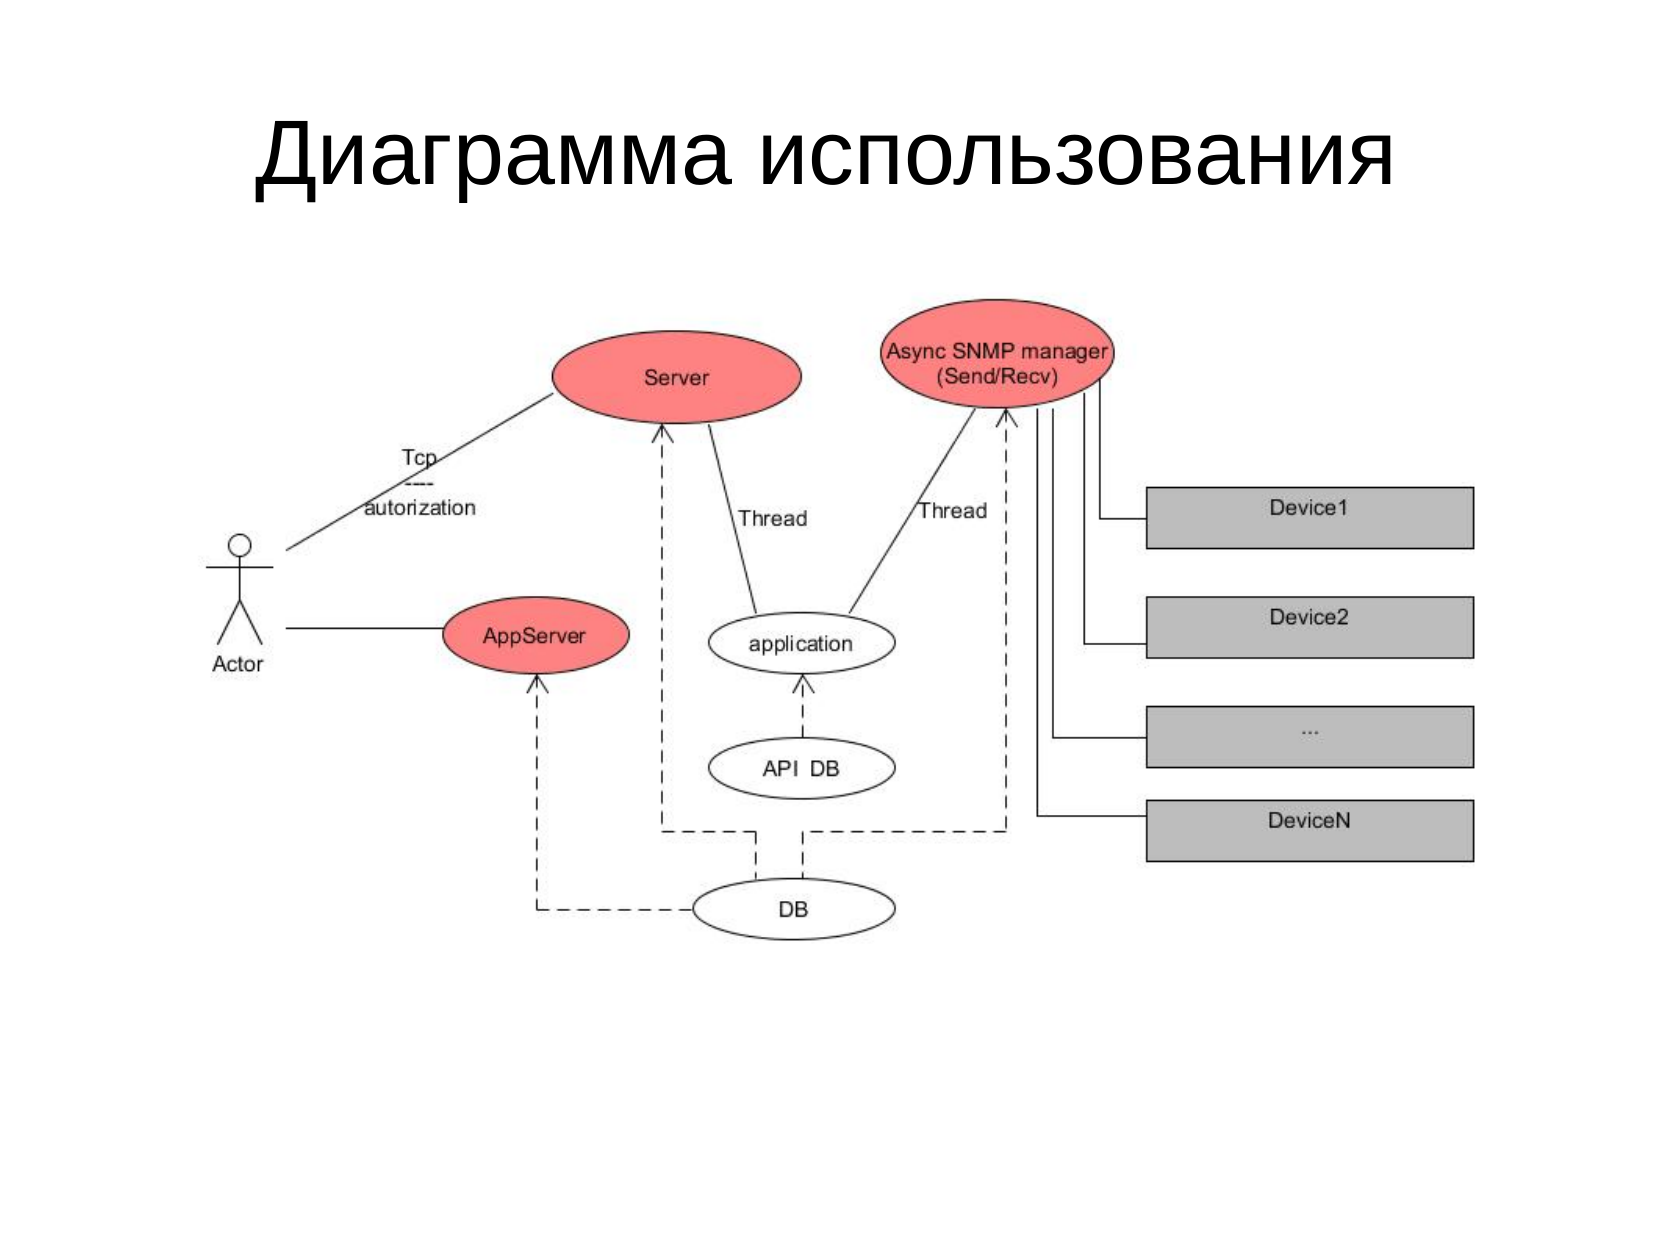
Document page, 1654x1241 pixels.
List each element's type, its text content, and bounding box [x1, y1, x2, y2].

picture [161, 268, 1506, 972]
title Диаграмма использования [82, 49, 1571, 257]
